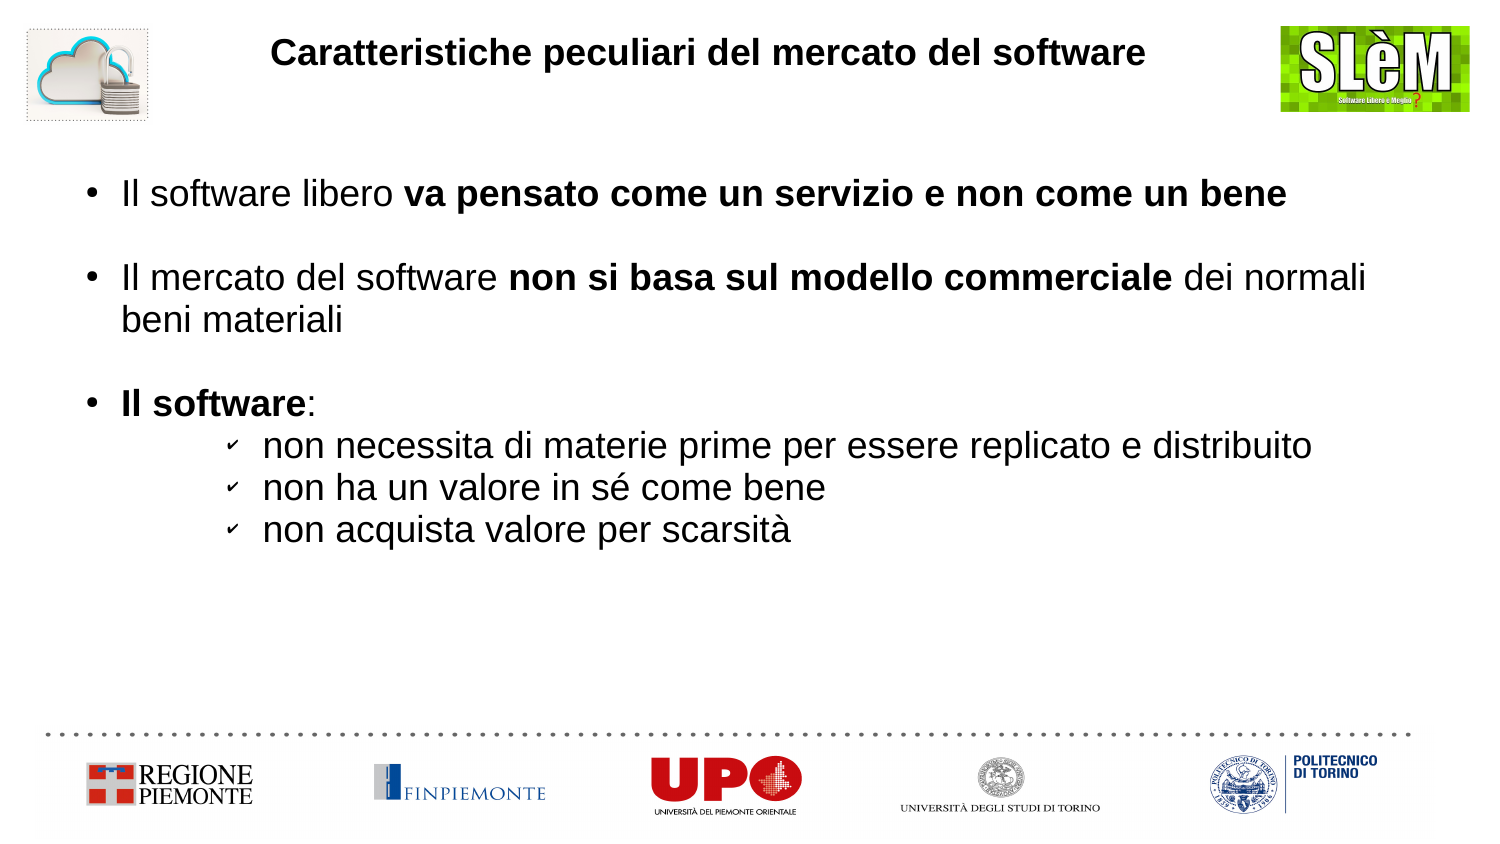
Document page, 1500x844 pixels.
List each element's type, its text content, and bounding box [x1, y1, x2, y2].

text_box Caratteristiche peculiari del mercato del software [153, 23, 1264, 123]
picture [23, 23, 153, 125]
picture [1280, 26, 1470, 112]
text_box Il software libero va pensato come un servizio e non come un bene Il mercato del software non si basa sul modello commerciale dei normali beni materiali Il software: non necessita di materie prime per essere replicato e distribuito non ha un valore in sé come bene non acquista valore per scarsità [70, 165, 1418, 643]
picture [35, 725, 1436, 839]
